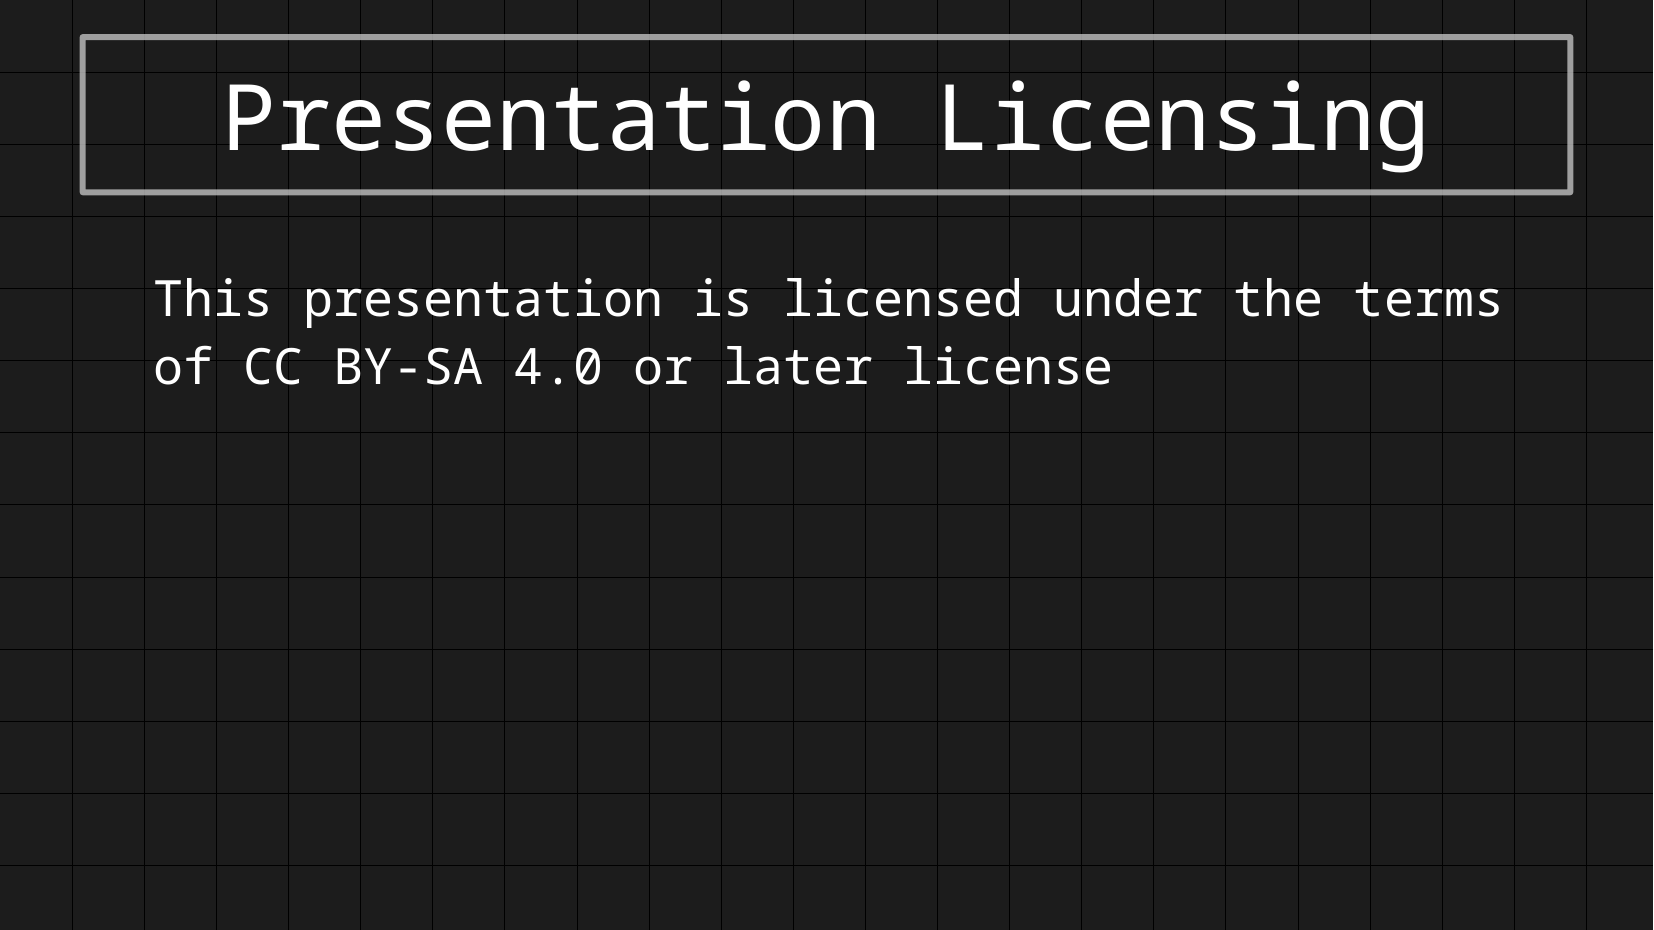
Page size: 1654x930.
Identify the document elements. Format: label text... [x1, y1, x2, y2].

title Presentation Licensing [82, 37, 1571, 193]
list This presentation is licensed under the terms of CC BY-SA 4.0 or later license [82, 262, 1576, 802]
